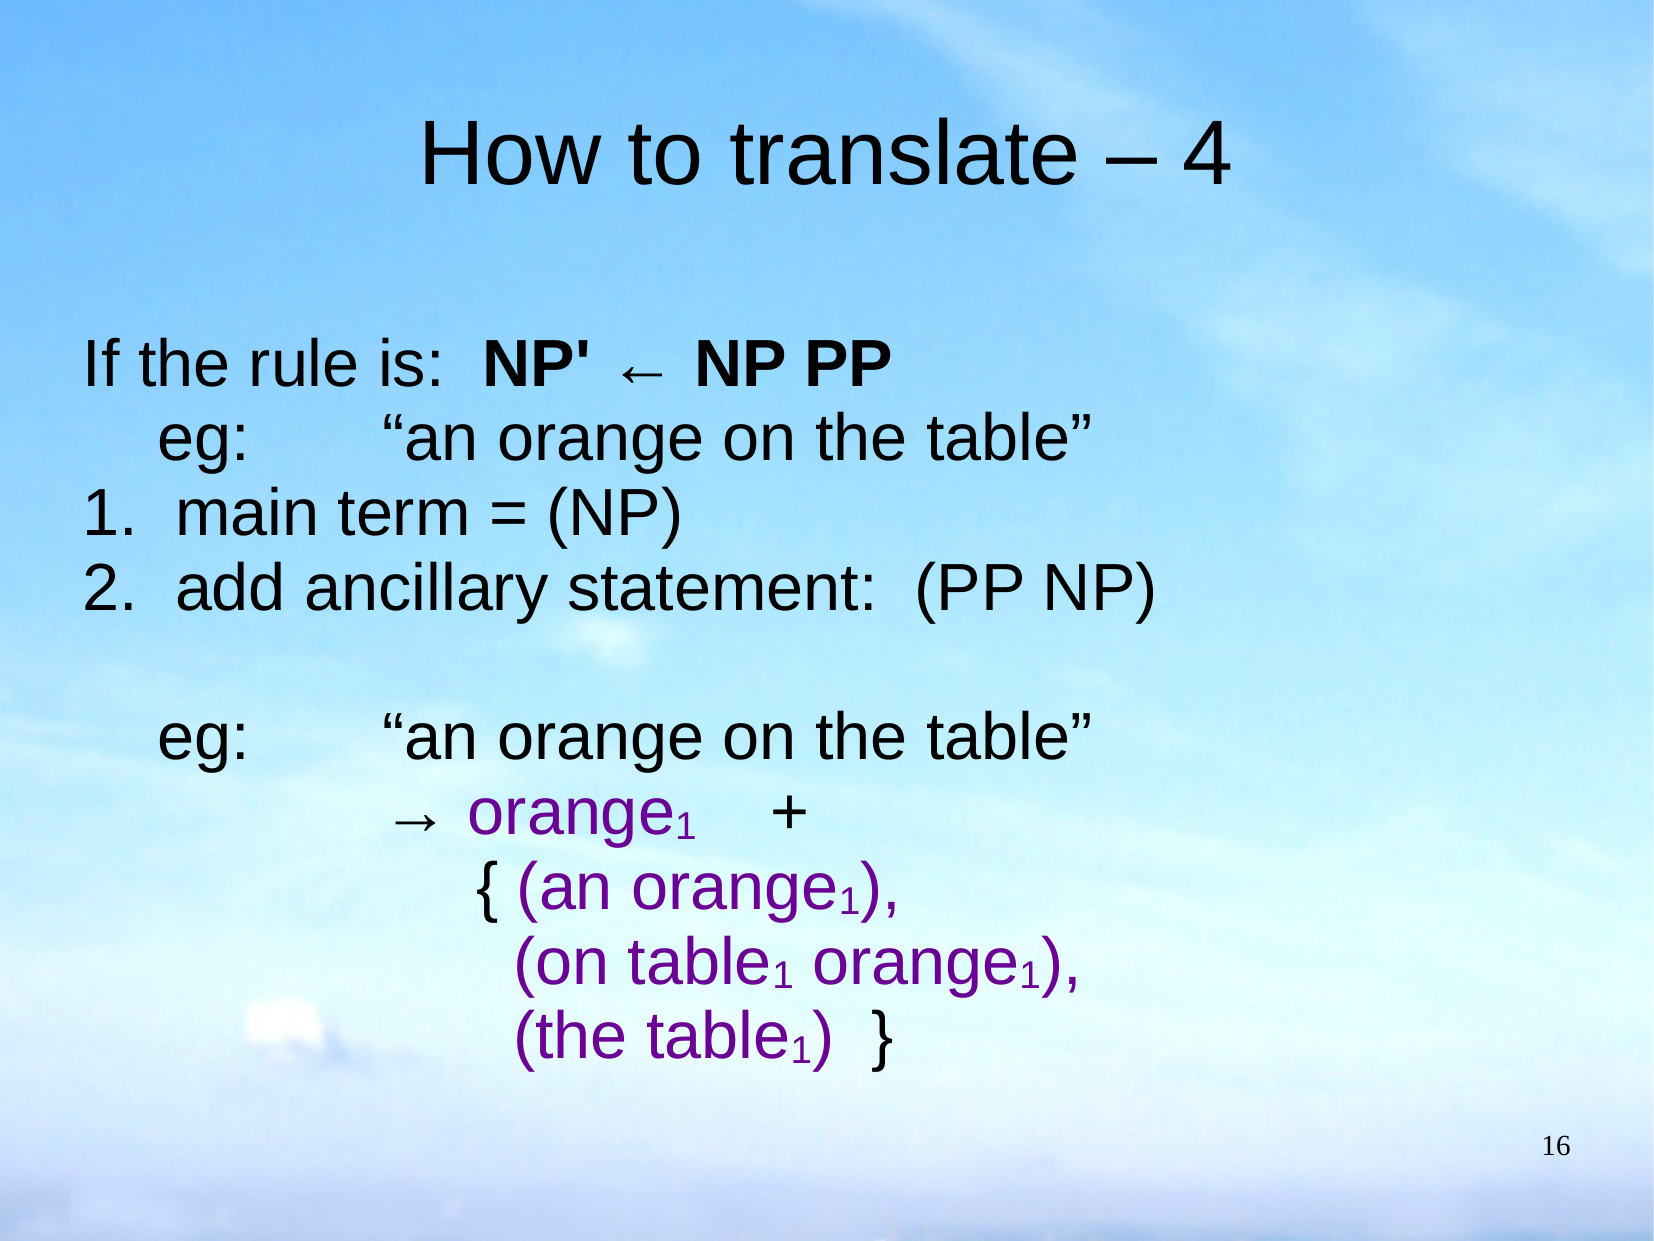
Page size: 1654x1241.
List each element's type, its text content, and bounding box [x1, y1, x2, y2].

title How to translate – 4 [82, 56, 1571, 250]
picture [0, 0, 1654, 1241]
text_box If the rule is: NP' ← NP PP eg: “an orange on the table” 1. main term = (NP) 2. add ancillary statement: (PP NP) eg: “an orange on the table” → orange1 + { (an orange1), (on table1 orange1), (the table1) } [82, 281, 1571, 1118]
